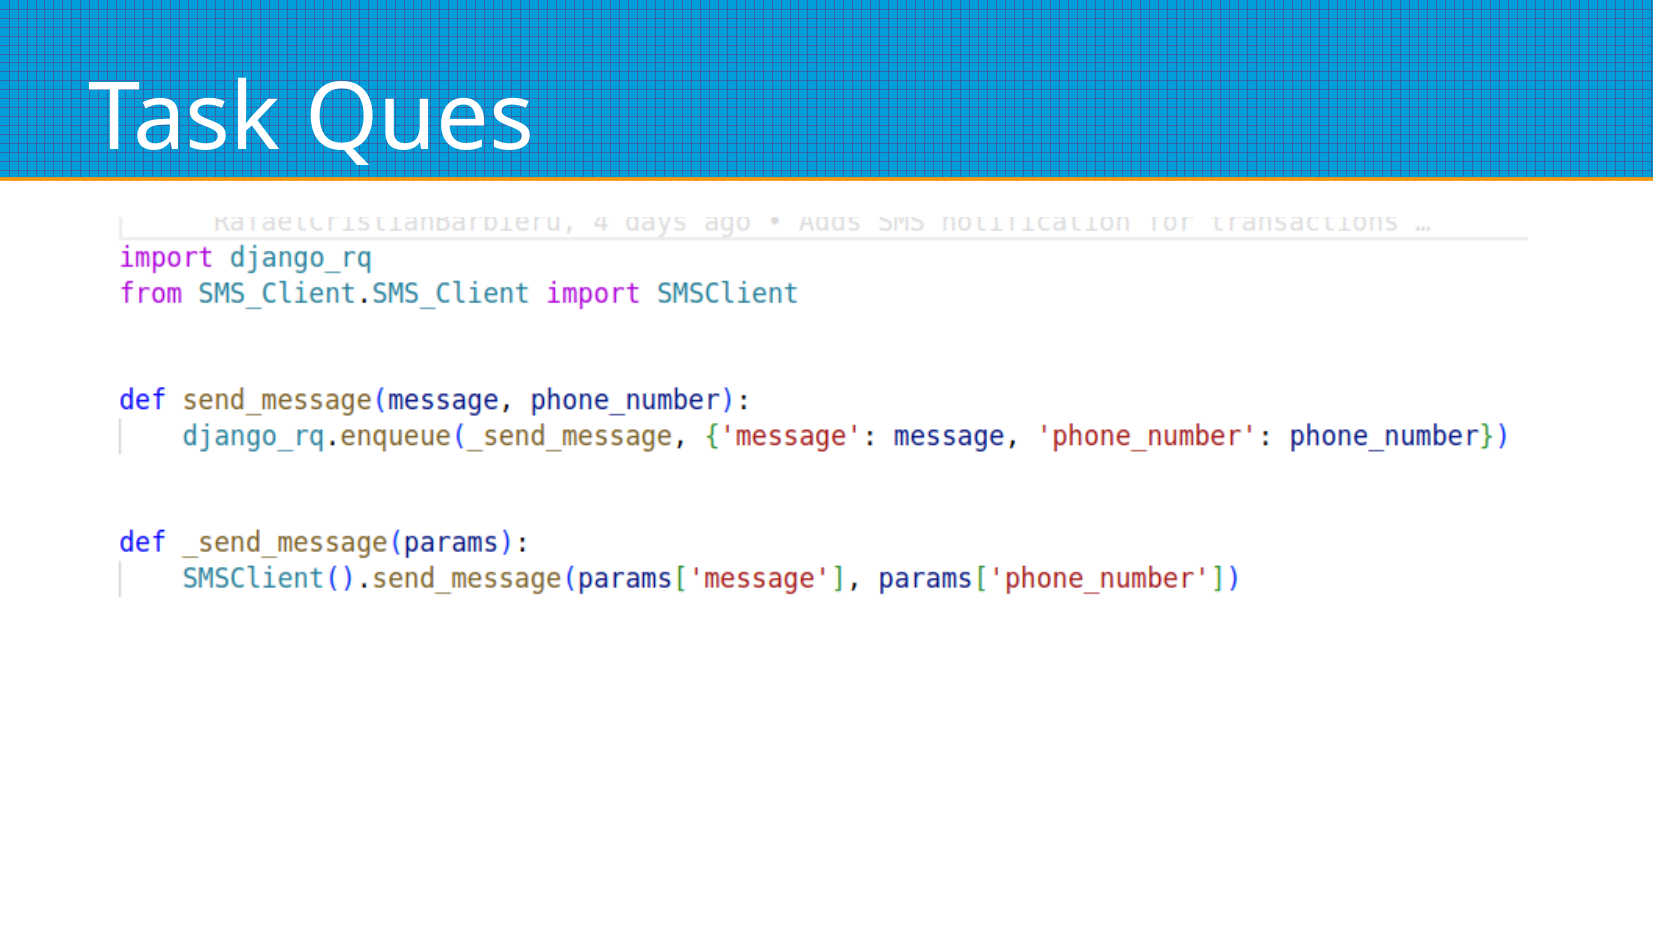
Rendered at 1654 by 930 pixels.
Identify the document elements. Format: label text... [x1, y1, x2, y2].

picture [88, 217, 1528, 638]
title Task Ques [88, 14, 1565, 178]
